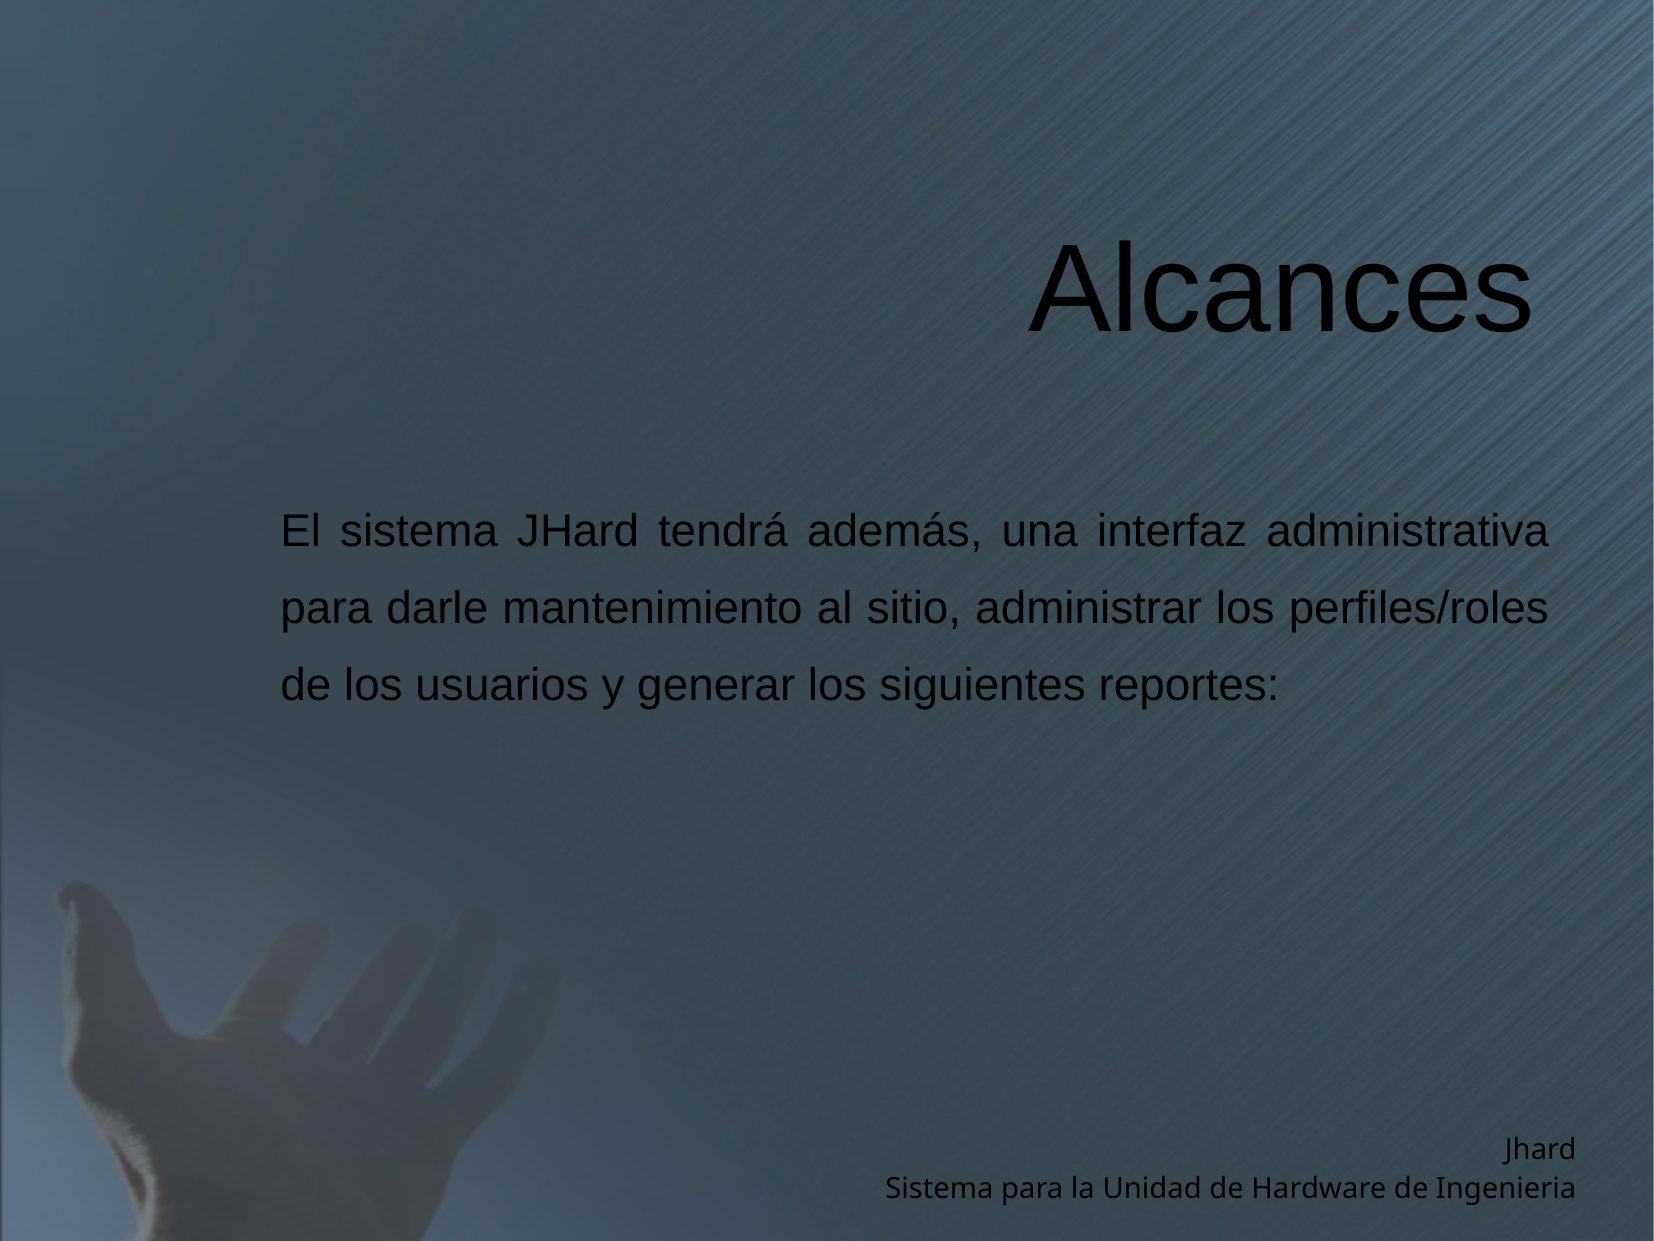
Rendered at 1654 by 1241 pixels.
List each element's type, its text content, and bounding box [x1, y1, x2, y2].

picture [0, 0, 1654, 1241]
title Alcances [584, 191, 1536, 384]
text_box El sistema JHard tendrá además, una interfaz administrativa para darle mantenimiento al sitio, administrar los perfiles/roles de los usuarios y generar los siguientes reportes: [265, 472, 1565, 1093]
